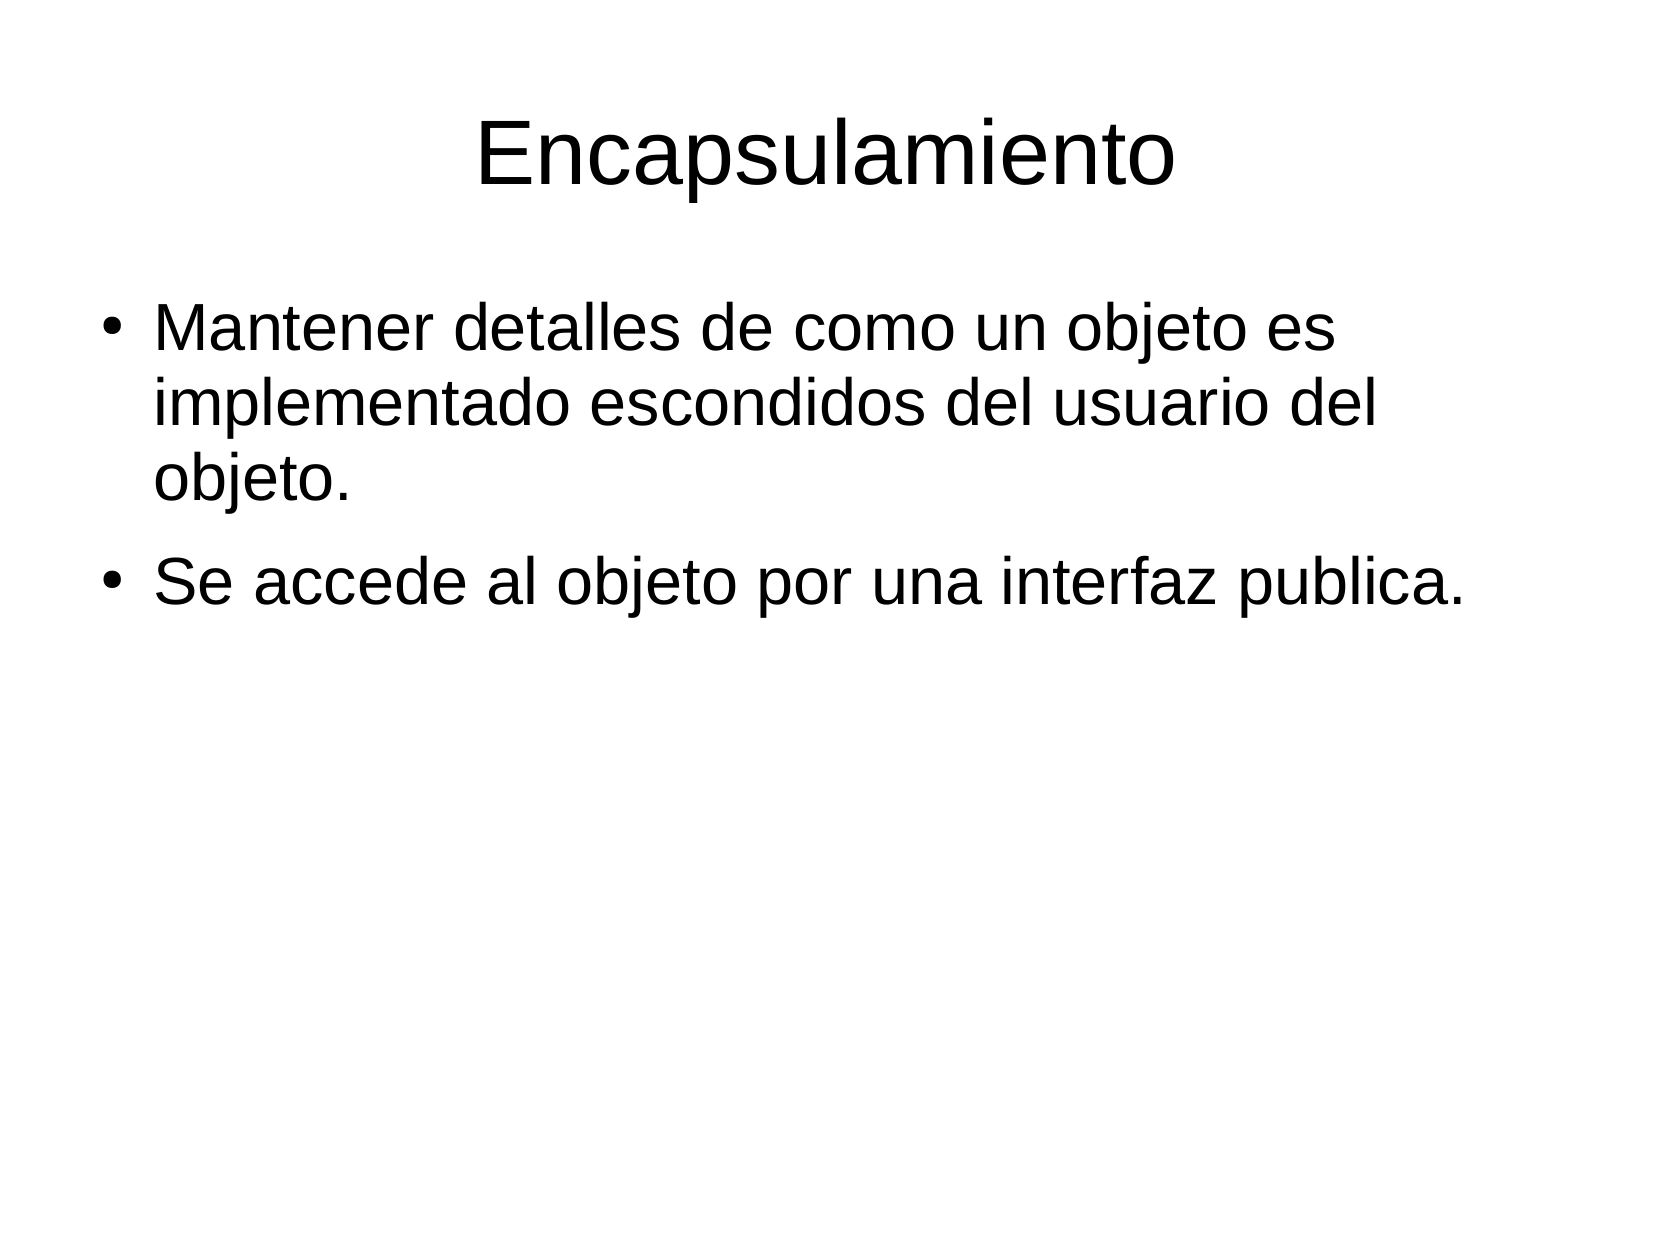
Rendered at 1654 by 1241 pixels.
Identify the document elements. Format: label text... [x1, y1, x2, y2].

title Encapsulamiento [82, 49, 1571, 257]
list Mantener detalles de como un objeto es implementado escondidos del usuario del objeto. Se accede al objeto por una interfaz publica. [82, 290, 1571, 1010]
